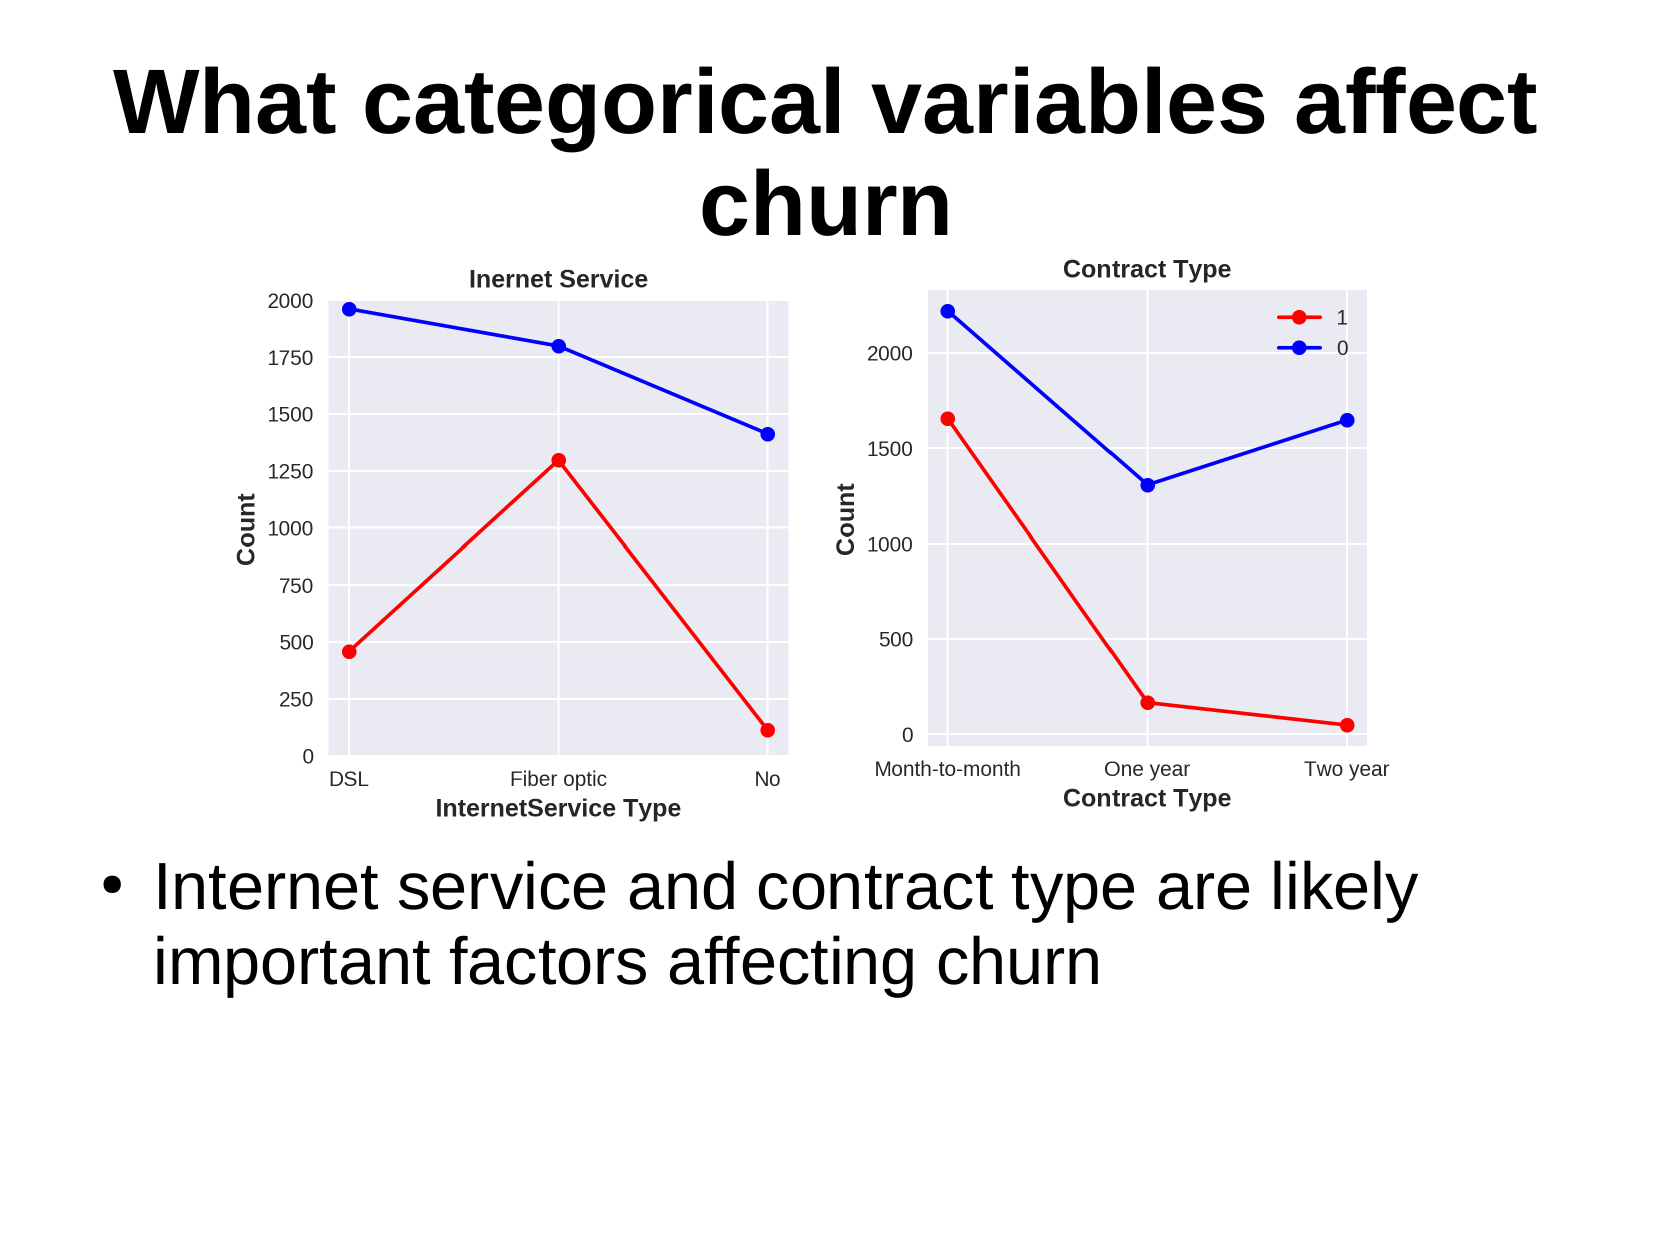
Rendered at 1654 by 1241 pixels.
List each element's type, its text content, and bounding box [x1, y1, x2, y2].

picture [211, 236, 1411, 847]
title What categorical variables affect churn [82, 49, 1571, 257]
list Internet service and contract type are likely important factors affecting churn [82, 849, 1571, 1141]
